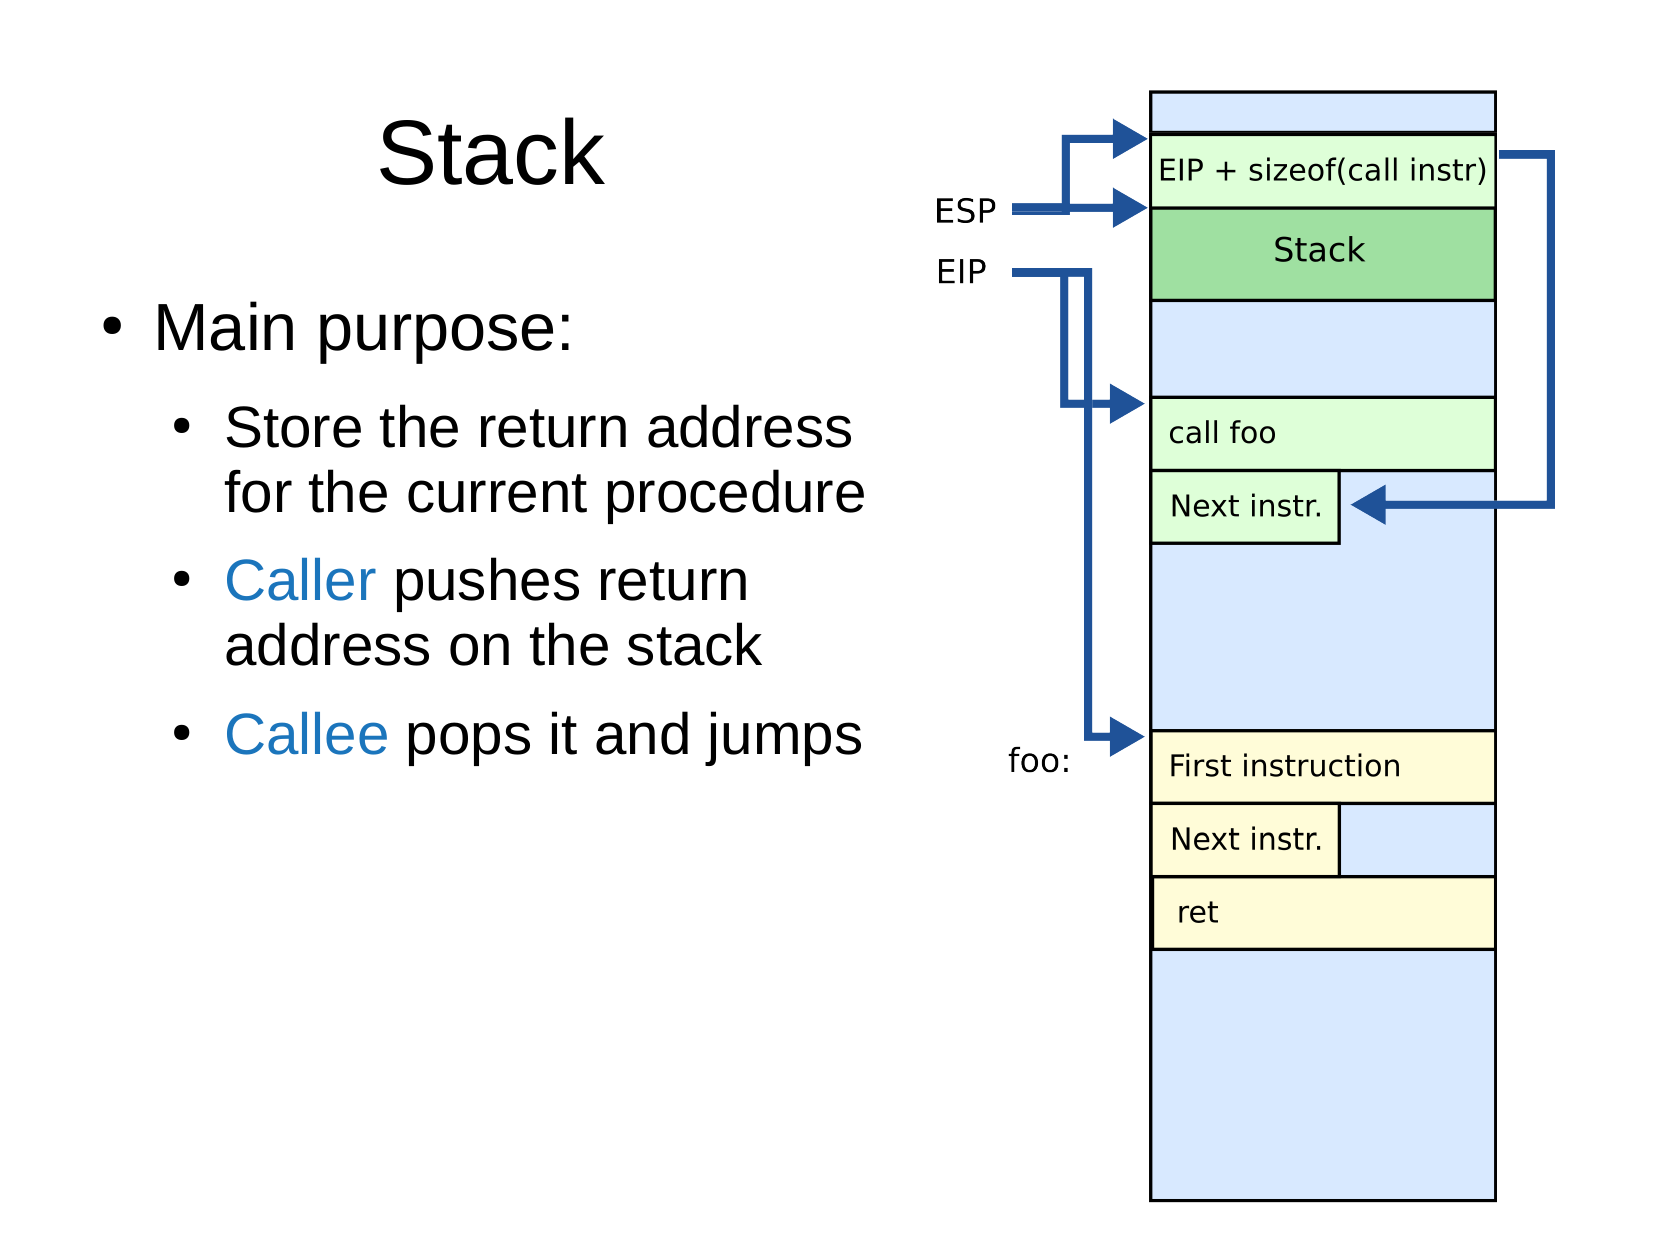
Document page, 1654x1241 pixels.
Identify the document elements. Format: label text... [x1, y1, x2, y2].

list Main purpose: Store the return address for the current procedure Caller pushes return address on the stack Callee pops it and jumps [82, 290, 901, 1010]
picture [937, 80, 1555, 1212]
title Stack [82, 49, 901, 257]
